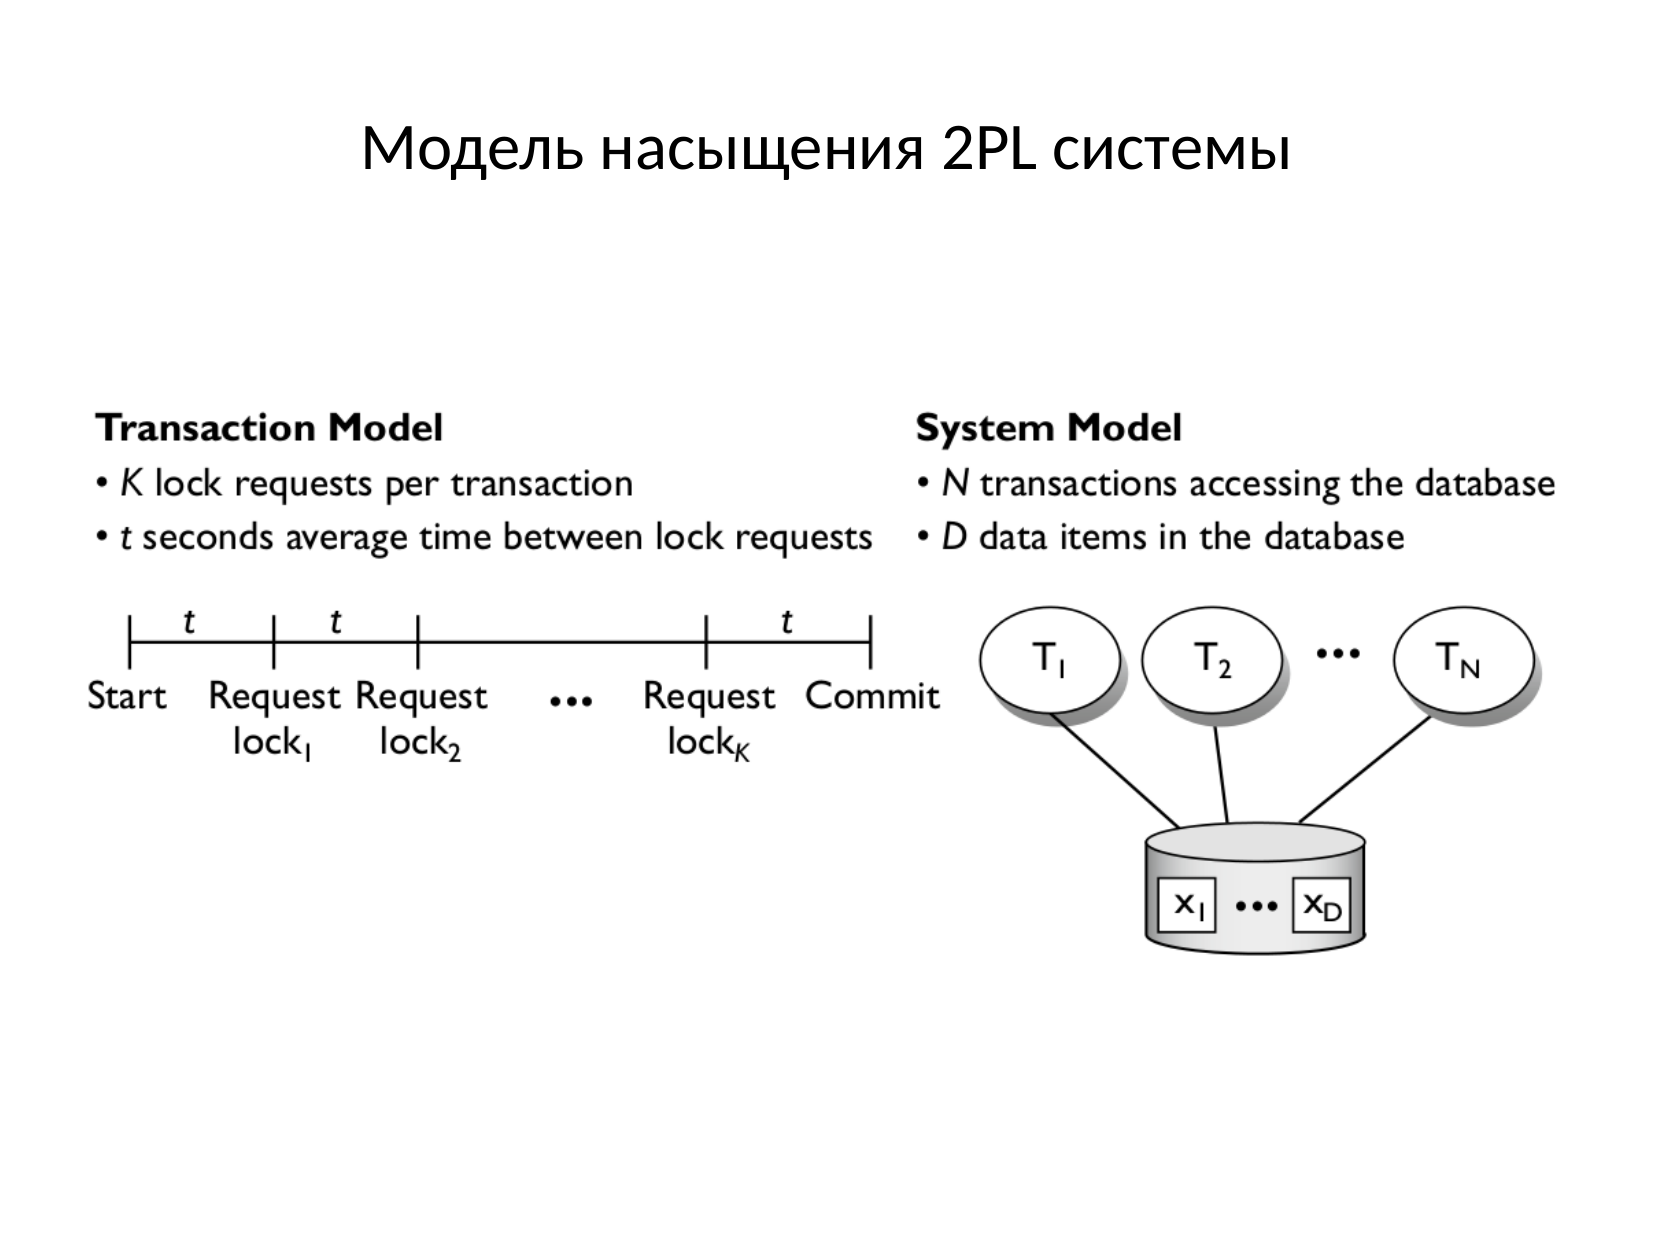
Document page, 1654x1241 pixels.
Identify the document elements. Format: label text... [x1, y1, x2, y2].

picture [82, 394, 1571, 964]
title Модель насыщения 2PL системы [82, 49, 1571, 257]
